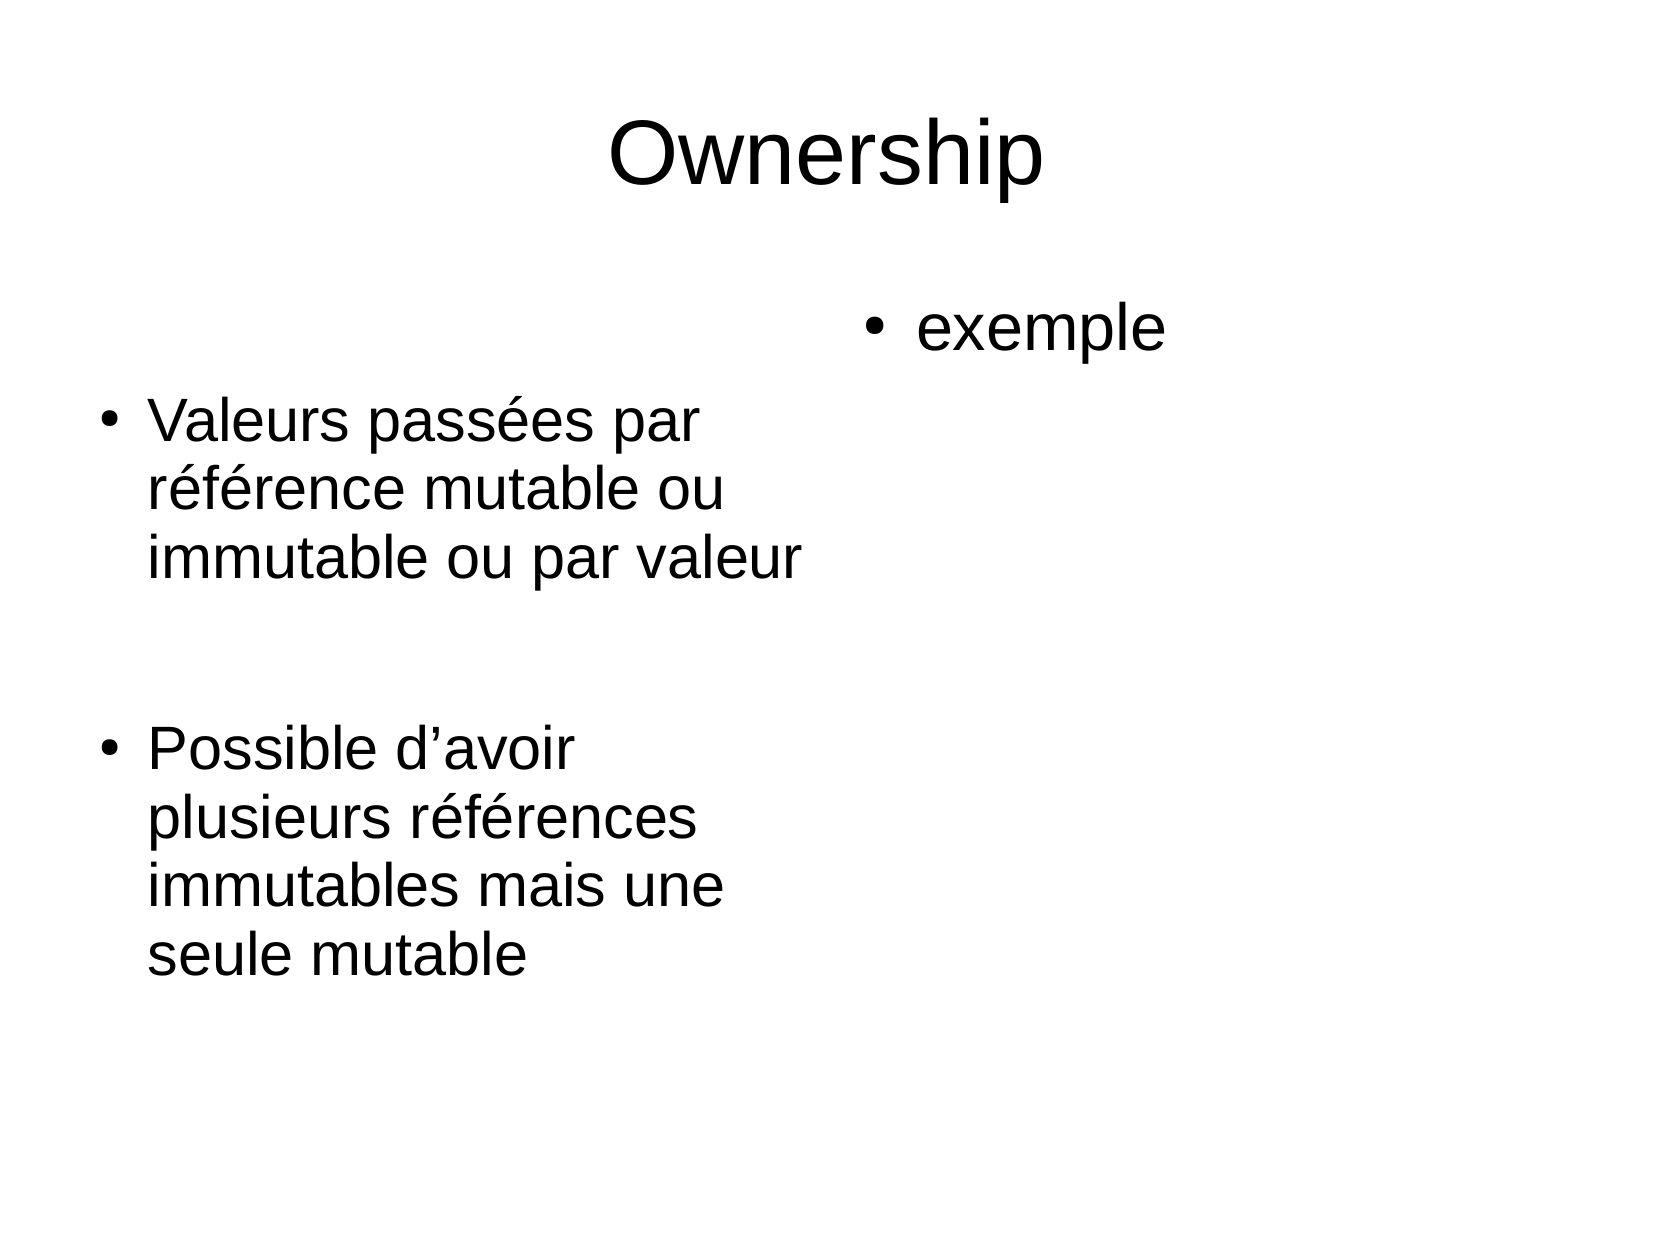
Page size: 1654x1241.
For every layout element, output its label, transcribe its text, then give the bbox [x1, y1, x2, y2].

list exemple [845, 290, 1572, 1010]
title Ownership [82, 49, 1571, 257]
list Valeurs passées par référence mutable ou immutable ou par valeur Possible d’avoir plusieurs références immutables mais une seule mutable [82, 290, 809, 1010]
